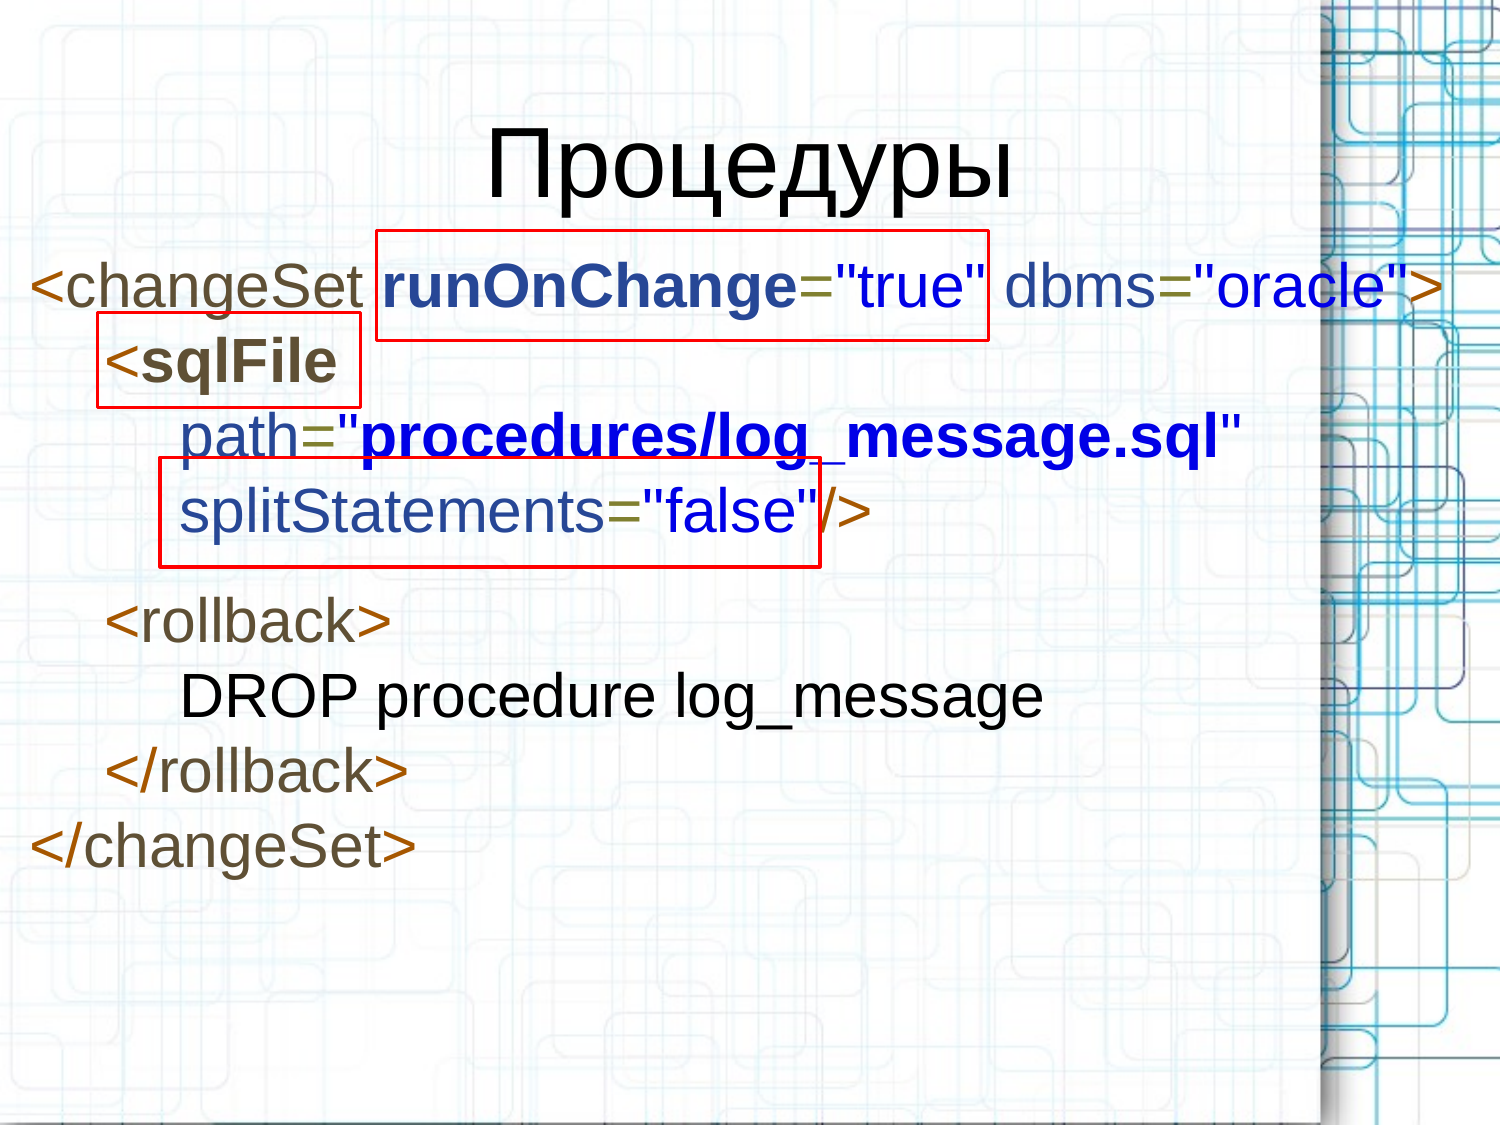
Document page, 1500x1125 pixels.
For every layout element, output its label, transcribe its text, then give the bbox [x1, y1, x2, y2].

title Процедуры [75, 45, 1425, 230]
picture [0, 0, 1500, 1125]
text_box <changeSet runOnChange="true" dbms="oracle"> <sqlFile path="procedures/log_message.sql" splitStatements="false"/> <rollback> DROP procedure log_message </rollback> </changeSet> [378, 232, 987, 339]
text_box <changeSet runOnChange="true" dbms="oracle"> <sqlFile path="procedures/log_message.sql" splitStatements="false"/> <rollback> DROP procedure log_message </rollback> </changeSet> [14, 230, 1488, 1080]
